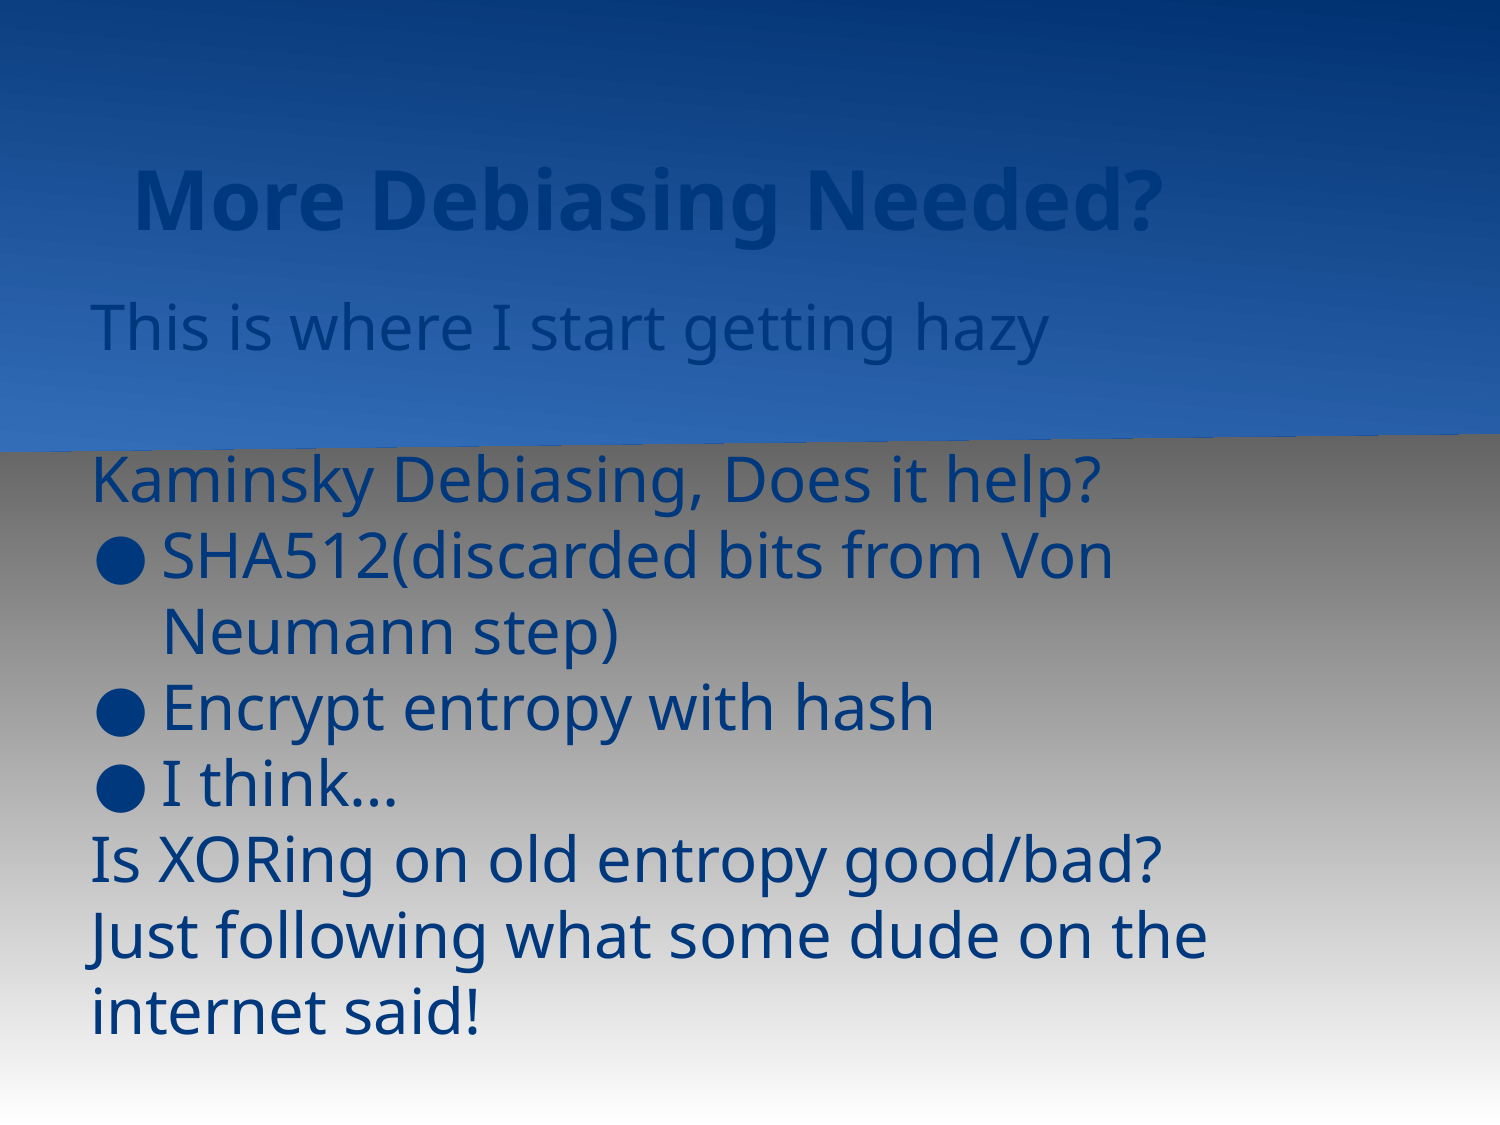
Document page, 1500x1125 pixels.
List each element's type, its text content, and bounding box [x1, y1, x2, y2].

list This is where I start getting hazy Kaminsky Debiasing, Does it help? SHA512(discarded bits from Von Neumann step) Encrypt entropy with hash I think… Is XORing on old entropy good/bad? Just following what some dude on the internet said! [75, 272, 1425, 1067]
title More Debiasing Needed? [75, 45, 1425, 263]
